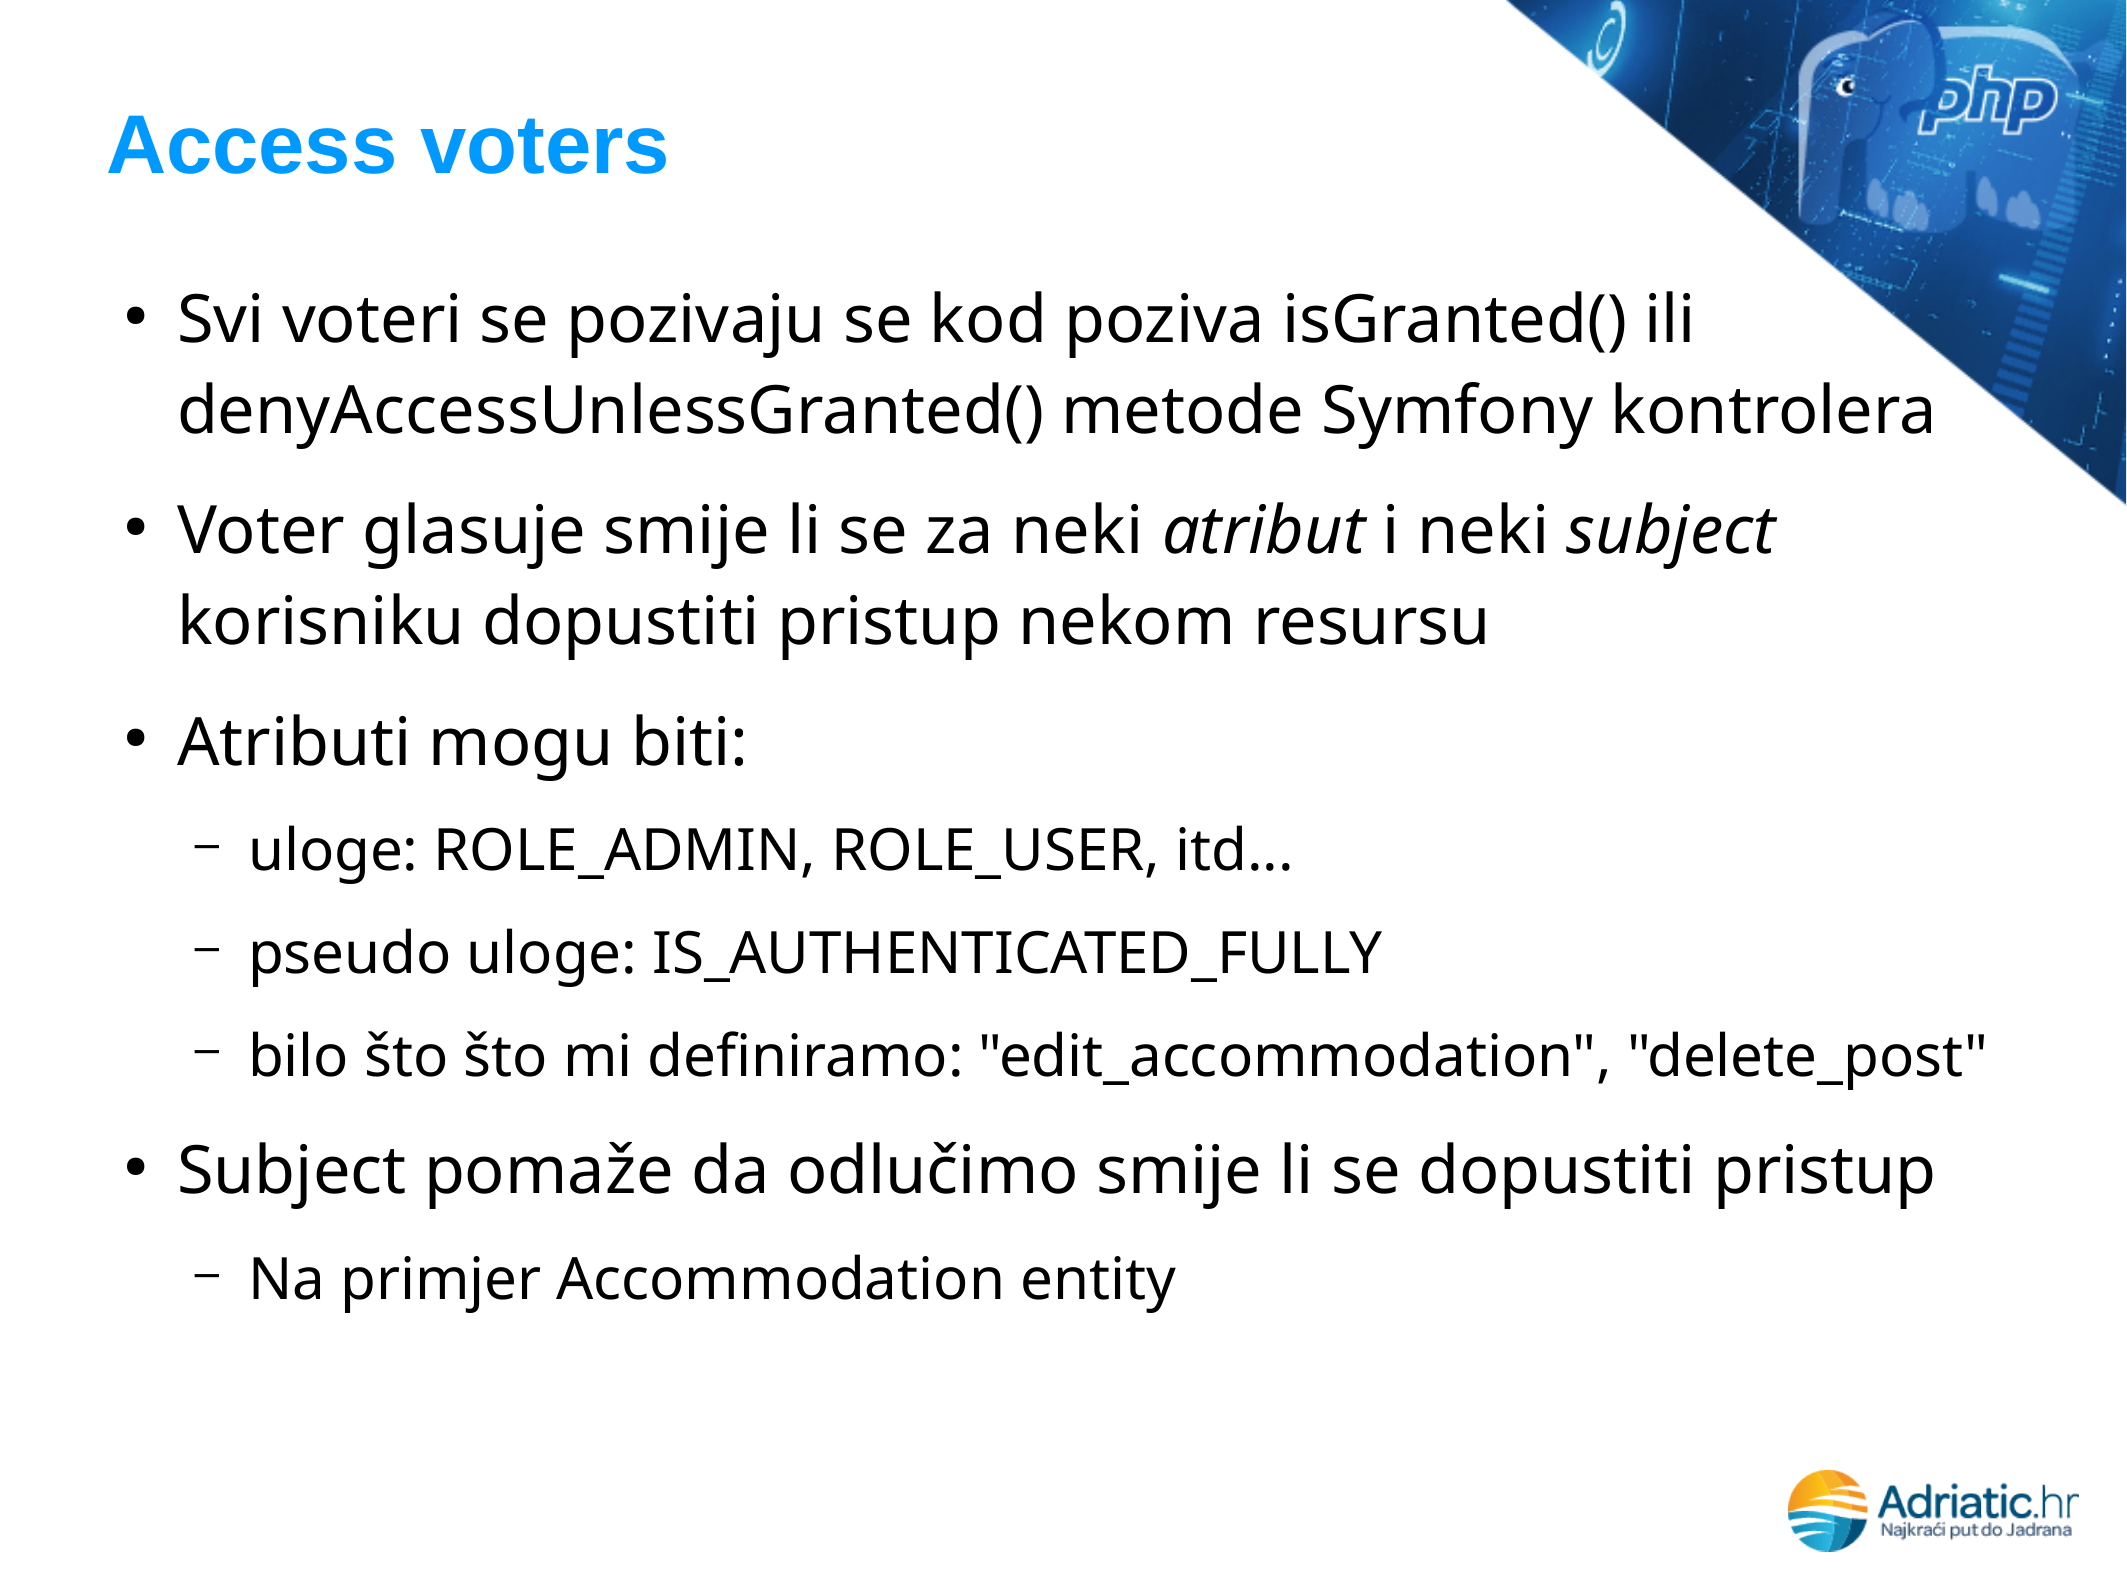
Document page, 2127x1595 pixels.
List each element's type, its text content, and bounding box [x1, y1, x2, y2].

picture [1788, 1470, 2079, 1552]
picture [1505, 0, 2127, 625]
title Access voters [106, 70, 1630, 219]
list Svi voteri se pozivaju se kod poziva isGranted() ili denyAccessUnlessGranted() metode Symfony kontrolera Voter glasuje smije li se za neki atribut i neki subject korisniku dopustiti pristup nekom resursu Atributi mogu biti: uloge: ROLE_ADMIN, ROLE_USER, itd... pseudo uloge: IS_AUTHENTICATED_FULLY bilo što što mi definiramo: "edit_accommodation", "delete_post" Subject pomaže da odlučimo smije li se dopustiti pristup Na primjer Accommodation entity [106, 271, 2020, 1453]
